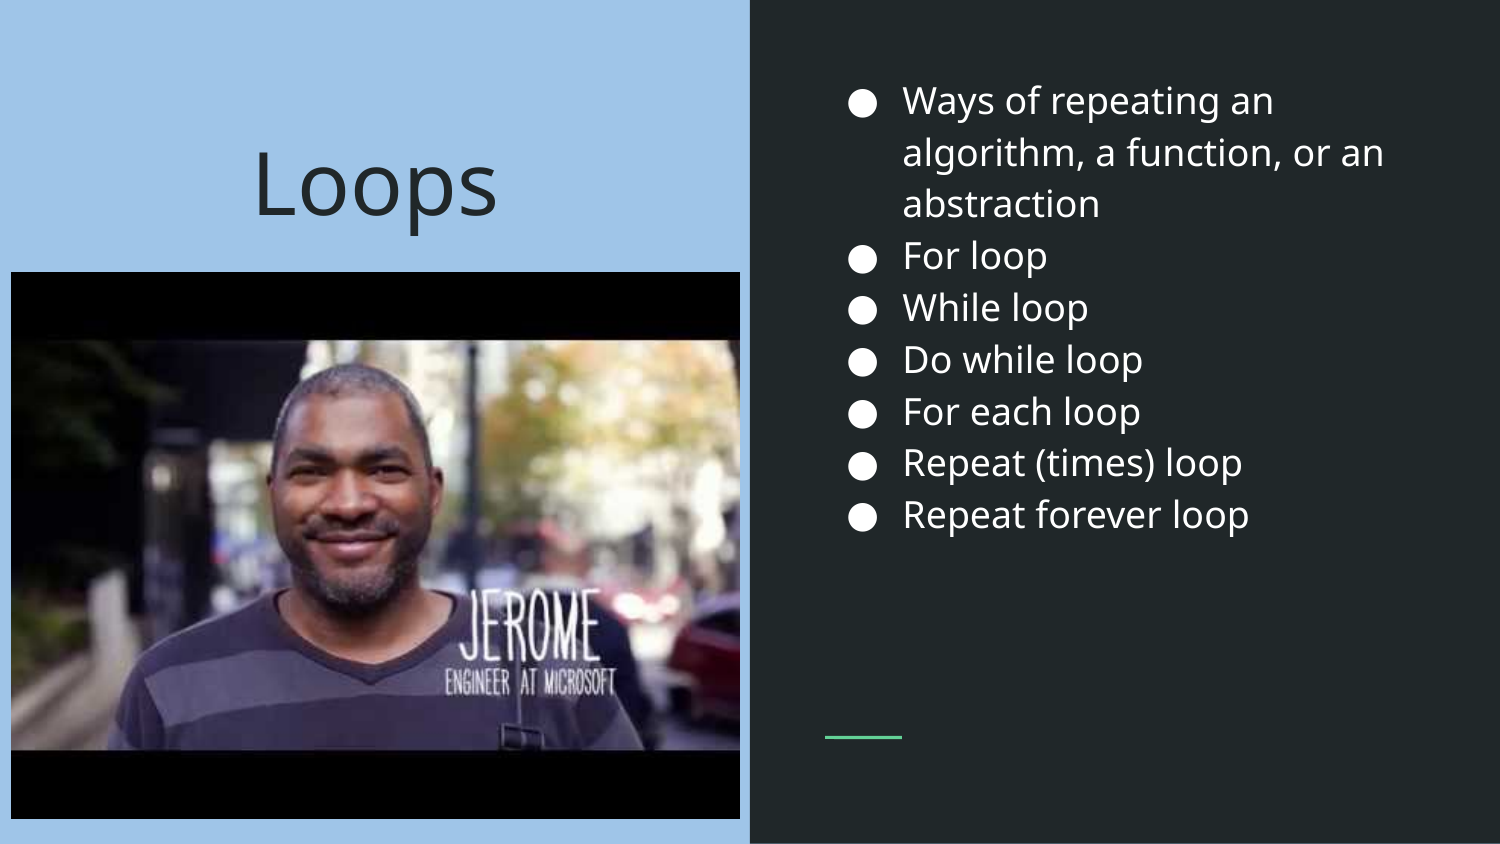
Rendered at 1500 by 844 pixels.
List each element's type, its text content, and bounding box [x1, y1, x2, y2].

picture [11, 272, 740, 819]
title Loops [43, 0, 708, 248]
list Ways of repeating an algorithm, a function, or an abstraction For loop While loop Do while loop For each loop Repeat (times) loop Repeat forever loop [812, 0, 1442, 607]
